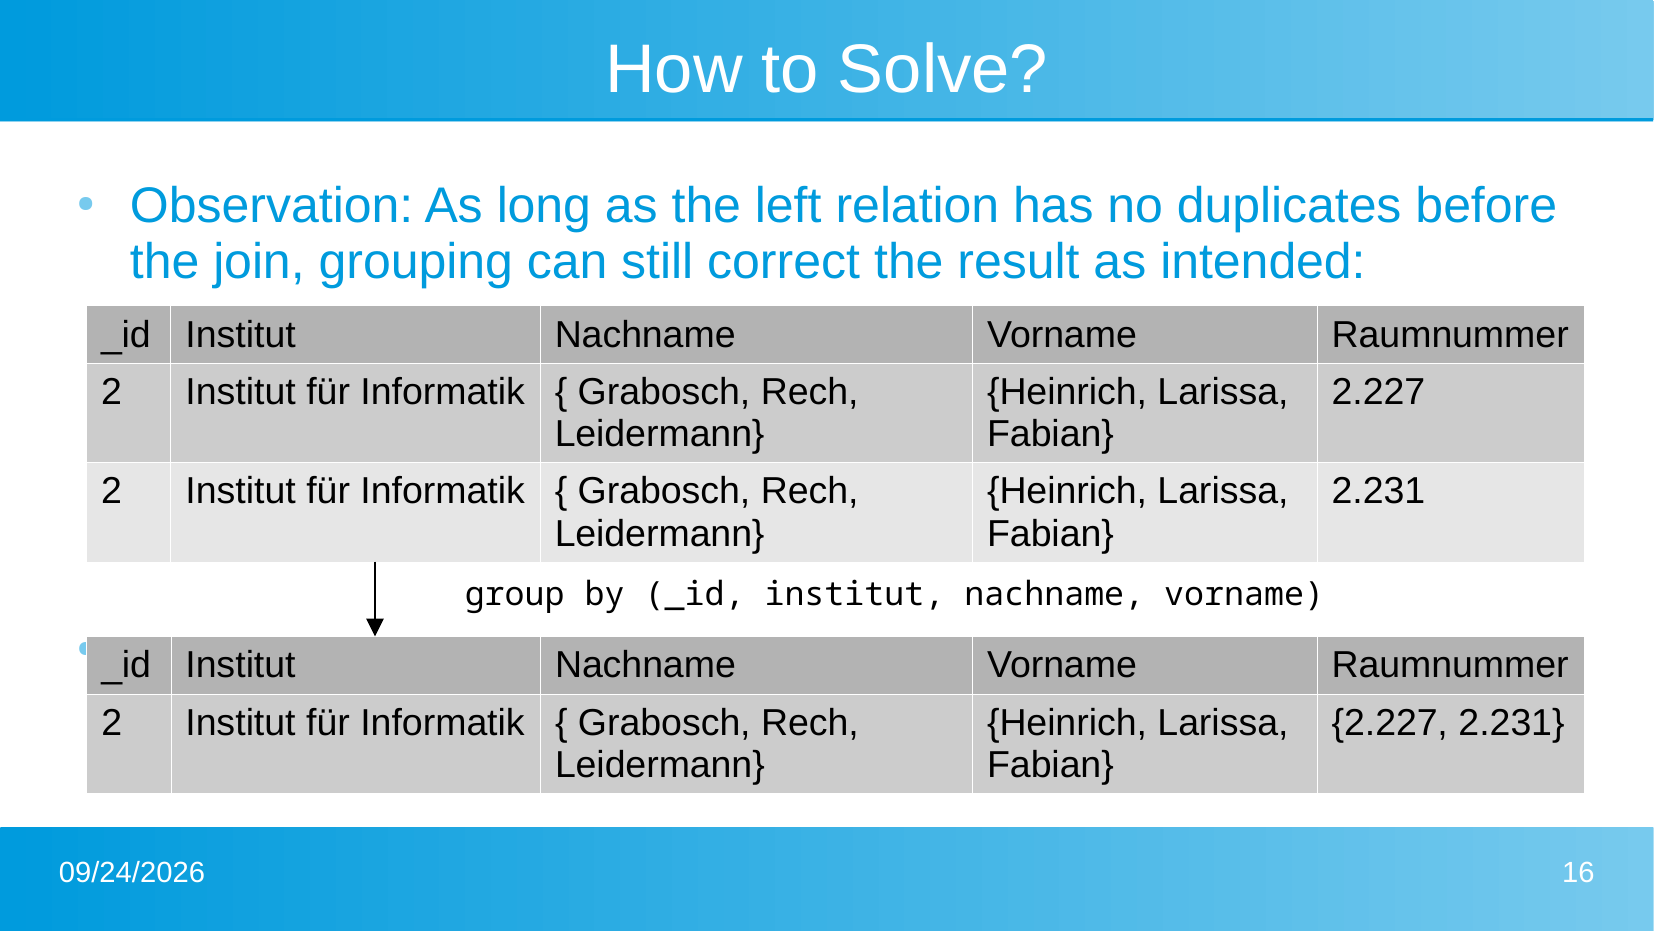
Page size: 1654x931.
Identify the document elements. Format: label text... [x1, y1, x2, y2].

table_cell { Grabosch, Rech, Leidermann} [541, 463, 972, 562]
table_cell { Grabosch, Rech, Leidermann} [541, 364, 972, 462]
table_cell 2 [87, 695, 171, 793]
table_header Institut [172, 637, 540, 694]
table_cell Institut für Informatik [172, 695, 540, 793]
text_box group by (_id, institut, nachname, vorname) [450, 562, 1388, 622]
table_cell {Heinrich, Larissa, Fabian} [973, 364, 1317, 462]
table_header Vorname [973, 306, 1317, 363]
table_cell Institut für Informatik [171, 463, 540, 562]
table_header Raumnummer [1318, 306, 1584, 363]
table_cell {2.227, 2.231} [1318, 695, 1584, 793]
table_header _id [87, 306, 170, 363]
table_header _id [87, 637, 171, 694]
table_cell {Heinrich, Larissa, Fabian} [973, 695, 1317, 793]
table_cell 2.227 [1318, 364, 1584, 462]
table_header Nachname [541, 637, 972, 694]
table_cell 2.231 [1318, 463, 1584, 562]
title How to Solve? [59, 29, 1595, 108]
table_cell Institut für Informatik [171, 364, 540, 462]
table_cell 2 [87, 463, 170, 562]
list Observation: As long as the left relation has no duplicates before the join, grouping can still correct the result as intended: [59, 177, 1595, 768]
table_header Raumnummer [1318, 637, 1584, 694]
table_header Vorname [973, 637, 1317, 694]
table_header Nachname [541, 306, 972, 363]
table_cell 2 [87, 364, 170, 462]
table_cell { Grabosch, Rech, Leidermann} [541, 695, 972, 793]
table_header Institut [171, 306, 540, 363]
table_cell {Heinrich, Larissa, Fabian} [973, 463, 1317, 562]
